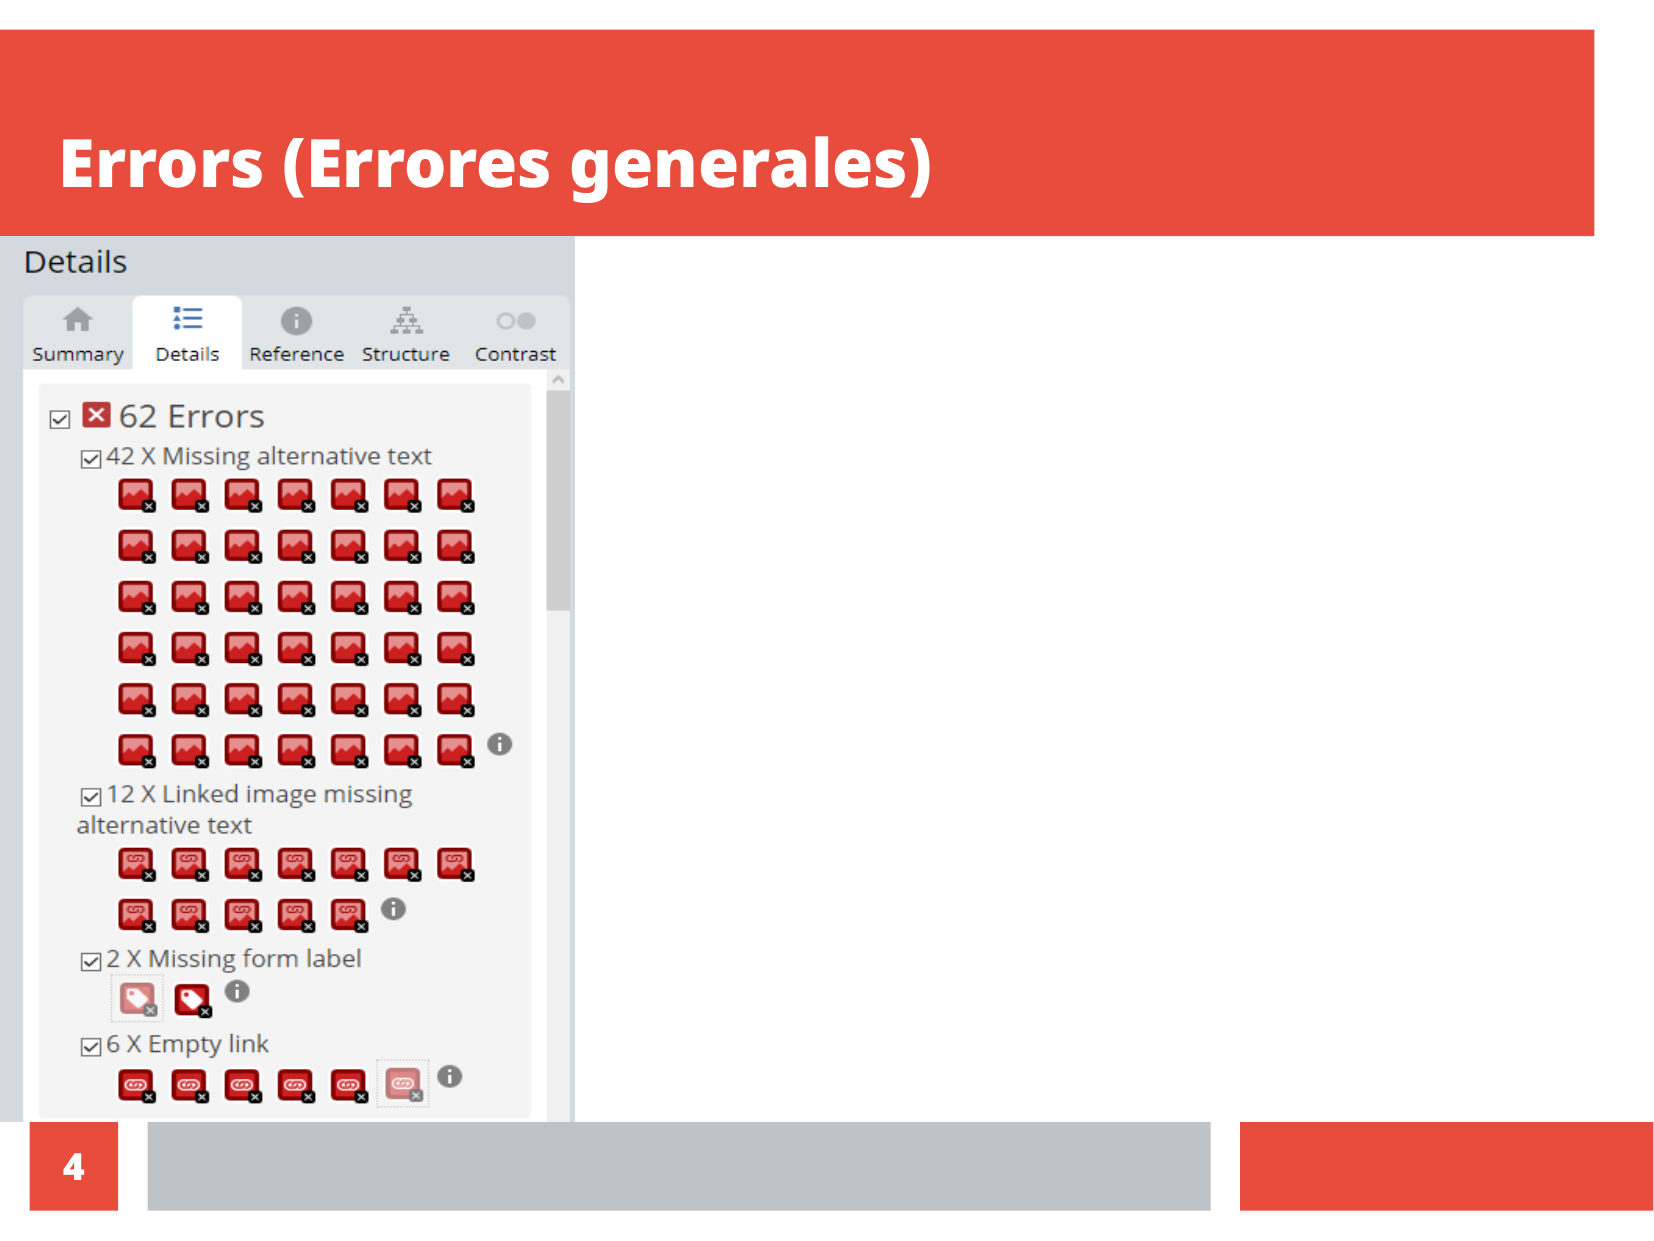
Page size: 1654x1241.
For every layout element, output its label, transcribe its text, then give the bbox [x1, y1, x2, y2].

picture [0, 236, 575, 1123]
title Errors (Errores generales) [59, 59, 1595, 207]
